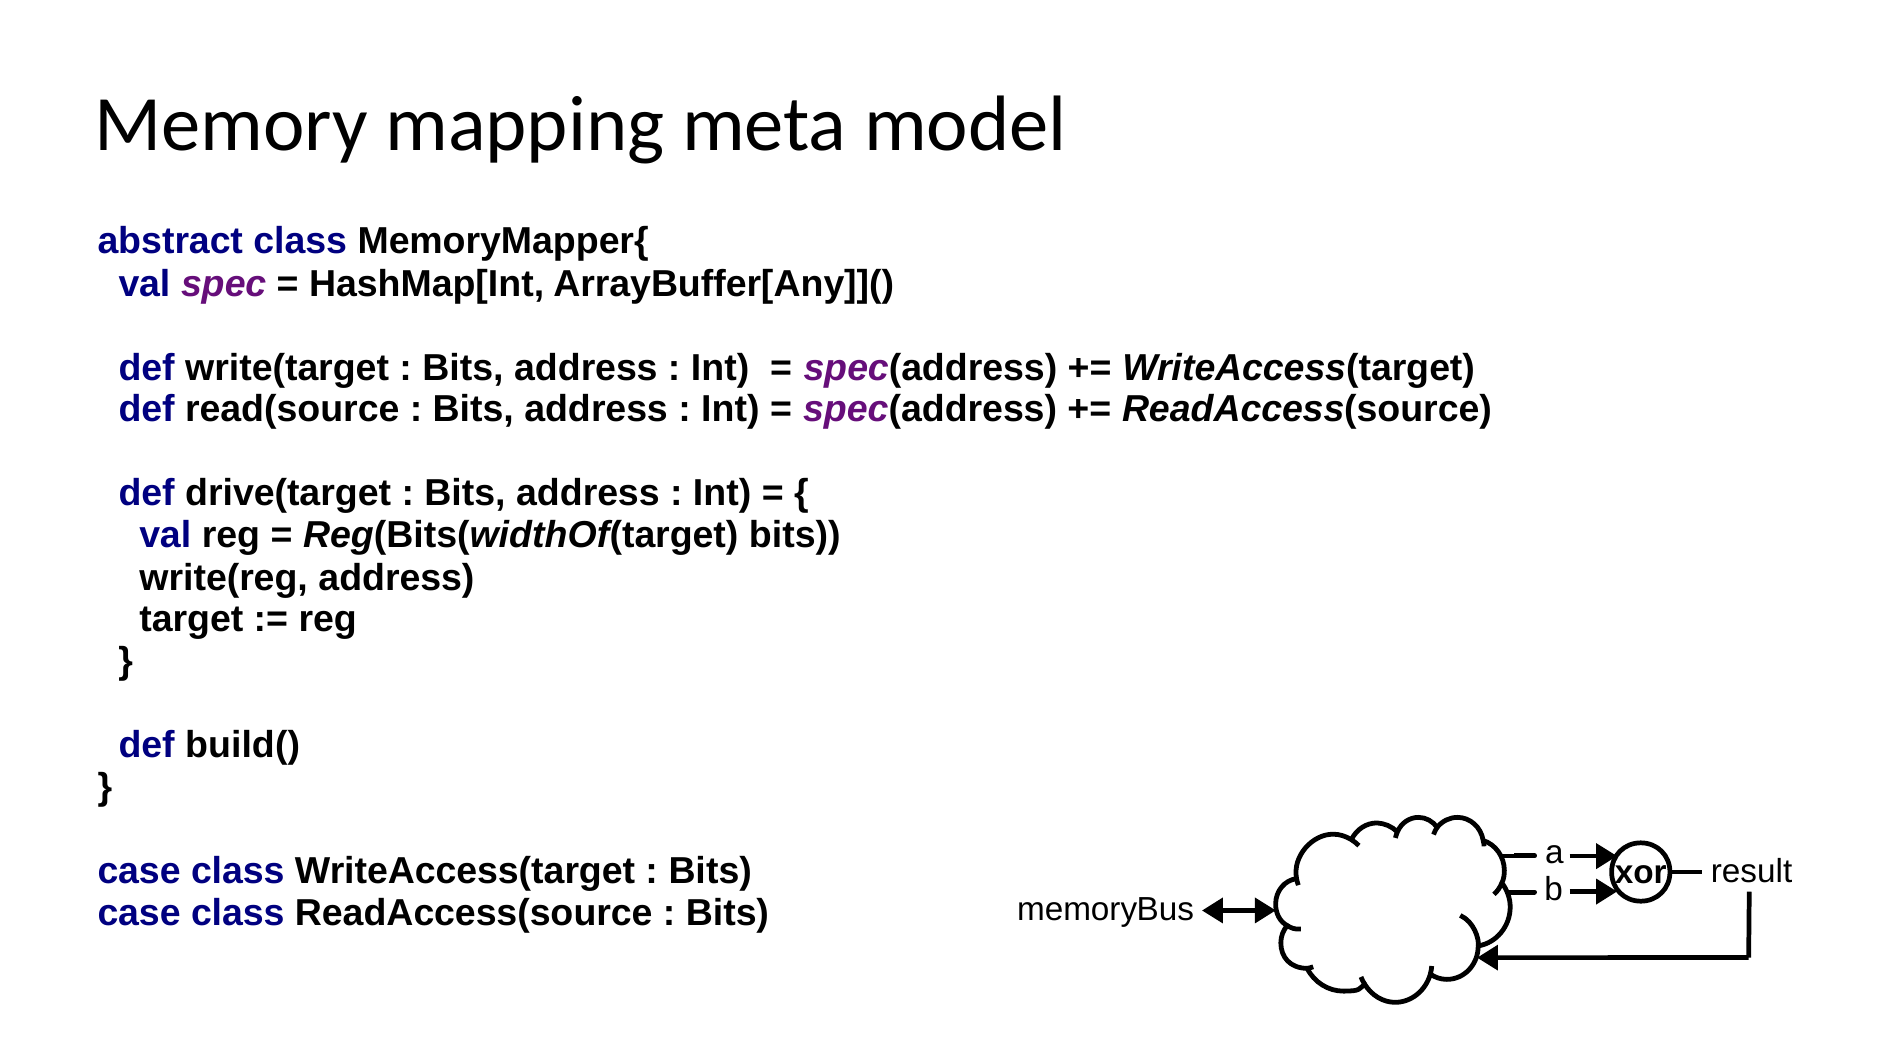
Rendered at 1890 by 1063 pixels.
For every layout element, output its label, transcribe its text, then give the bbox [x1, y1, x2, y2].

text_box abstract class MemoryMapper{ val spec = HashMap[Int, ArrayBuffer[Any]]() def write(target : Bits, address : Int) = spec(address) += WriteAccess(target) def read(source : Bits, address : Int) = spec(address) += ReadAccess(source) def drive(target : Bits, address : Int) = { val reg = Reg(Bits(widthOf(target) bits)) write(reg, address) target := reg } def build() } case class WriteAccess(target : Bits) case class ReadAccess(source : Bits) [82, 212, 1746, 1063]
title Memory mapping meta model [94, 42, 1796, 220]
picture [1746, 814, 1808, 1005]
